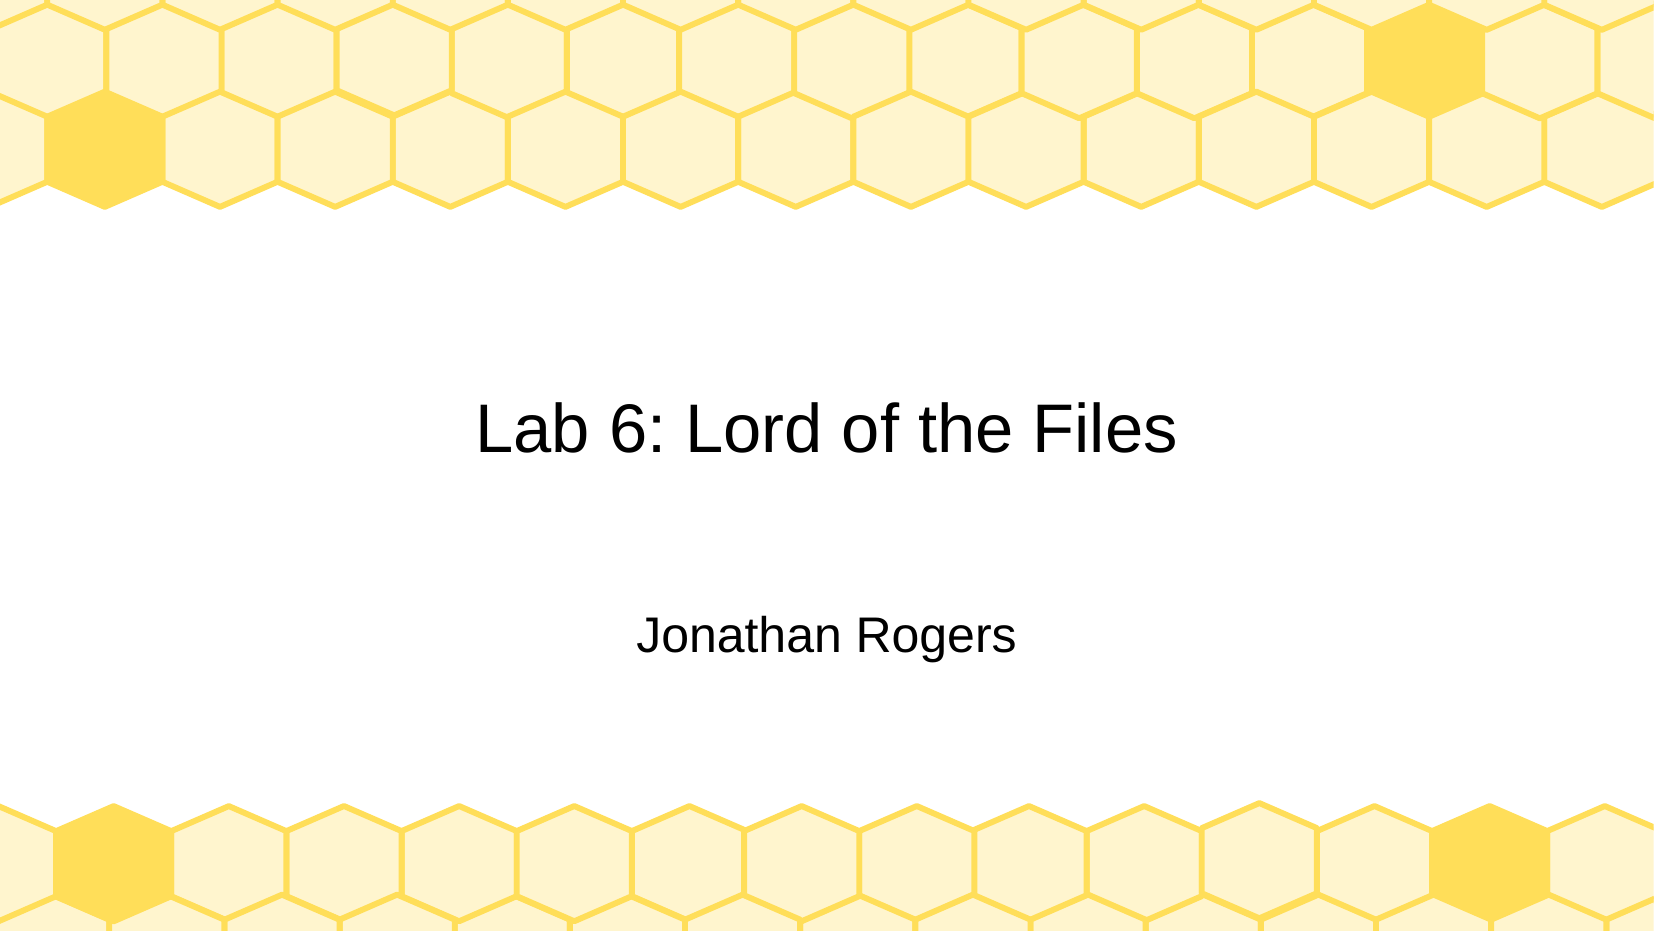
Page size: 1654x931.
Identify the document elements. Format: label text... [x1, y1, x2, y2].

subtitle Jonathan Rogers [88, 561, 1565, 709]
title Lab 6: Lord of the Files [88, 324, 1565, 532]
